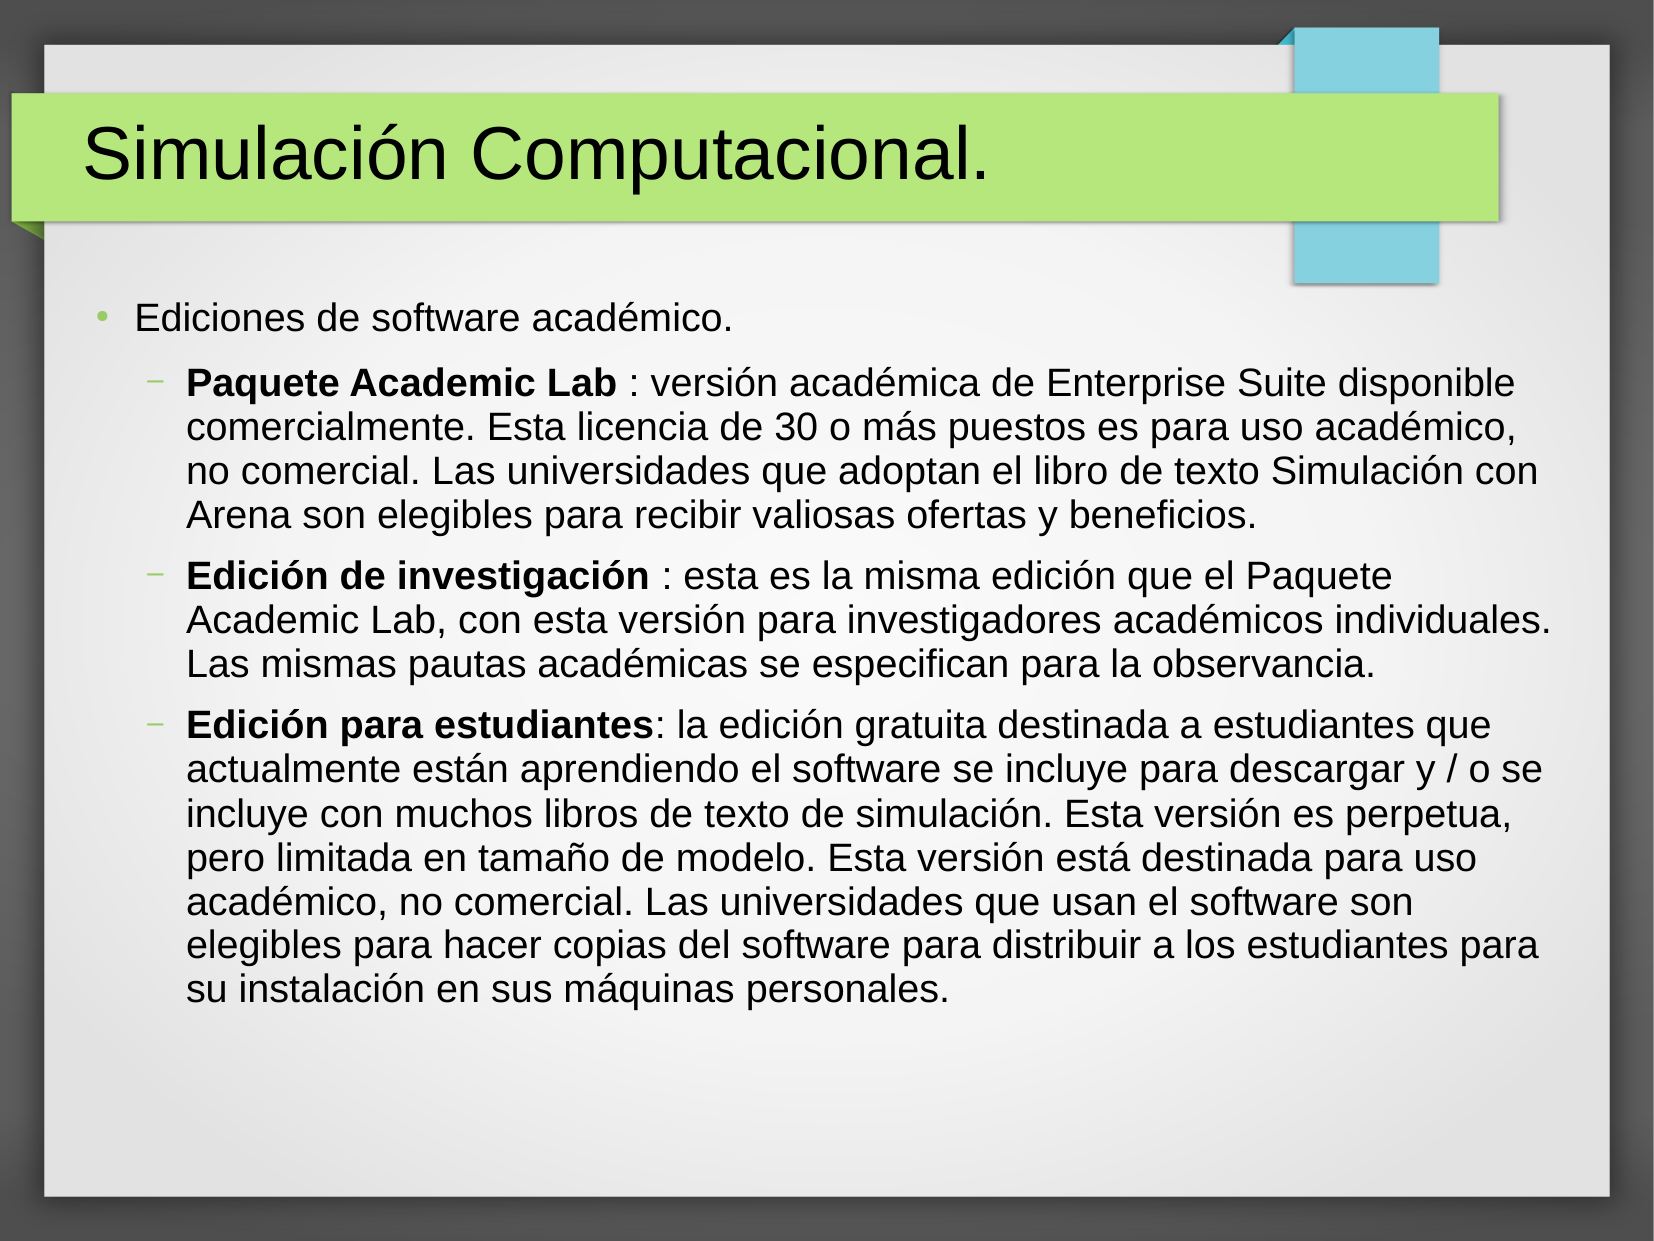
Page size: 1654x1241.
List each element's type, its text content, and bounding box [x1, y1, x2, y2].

picture [0, 0, 1654, 1241]
title Simulación Computacional. [82, 94, 1264, 213]
list Ediciones de software académico. Paquete Academic Lab : versión académica de Enterprise Suite disponible comercialmente. Esta licencia de 30 o más puestos es para uso académico, no comercial. Las universidades que adoptan el libro de texto Simulación con Arena son elegibles para recibir valiosas ofertas y beneficios. Edición de investigación : esta es la misma edición que el Paquete Academic Lab, con esta versión para investigadores académicos individuales. Las mismas pautas académicas se especifican para la observancia. Edición para estudiantes: la edición gratuita destinada a estudiantes que actualmente están aprendiendo el software se incluye para descargar y / o se incluye con muchos libros de texto de simulación. Esta versión es perpetua, pero limitada en tamaño de modelo. Esta versión está destinada para uso académico, no comercial. Las universidades que usan el software son elegibles para hacer copias del software para distribuir a los estudiantes para su instalación en sus máquinas personales. [82, 295, 1571, 1015]
